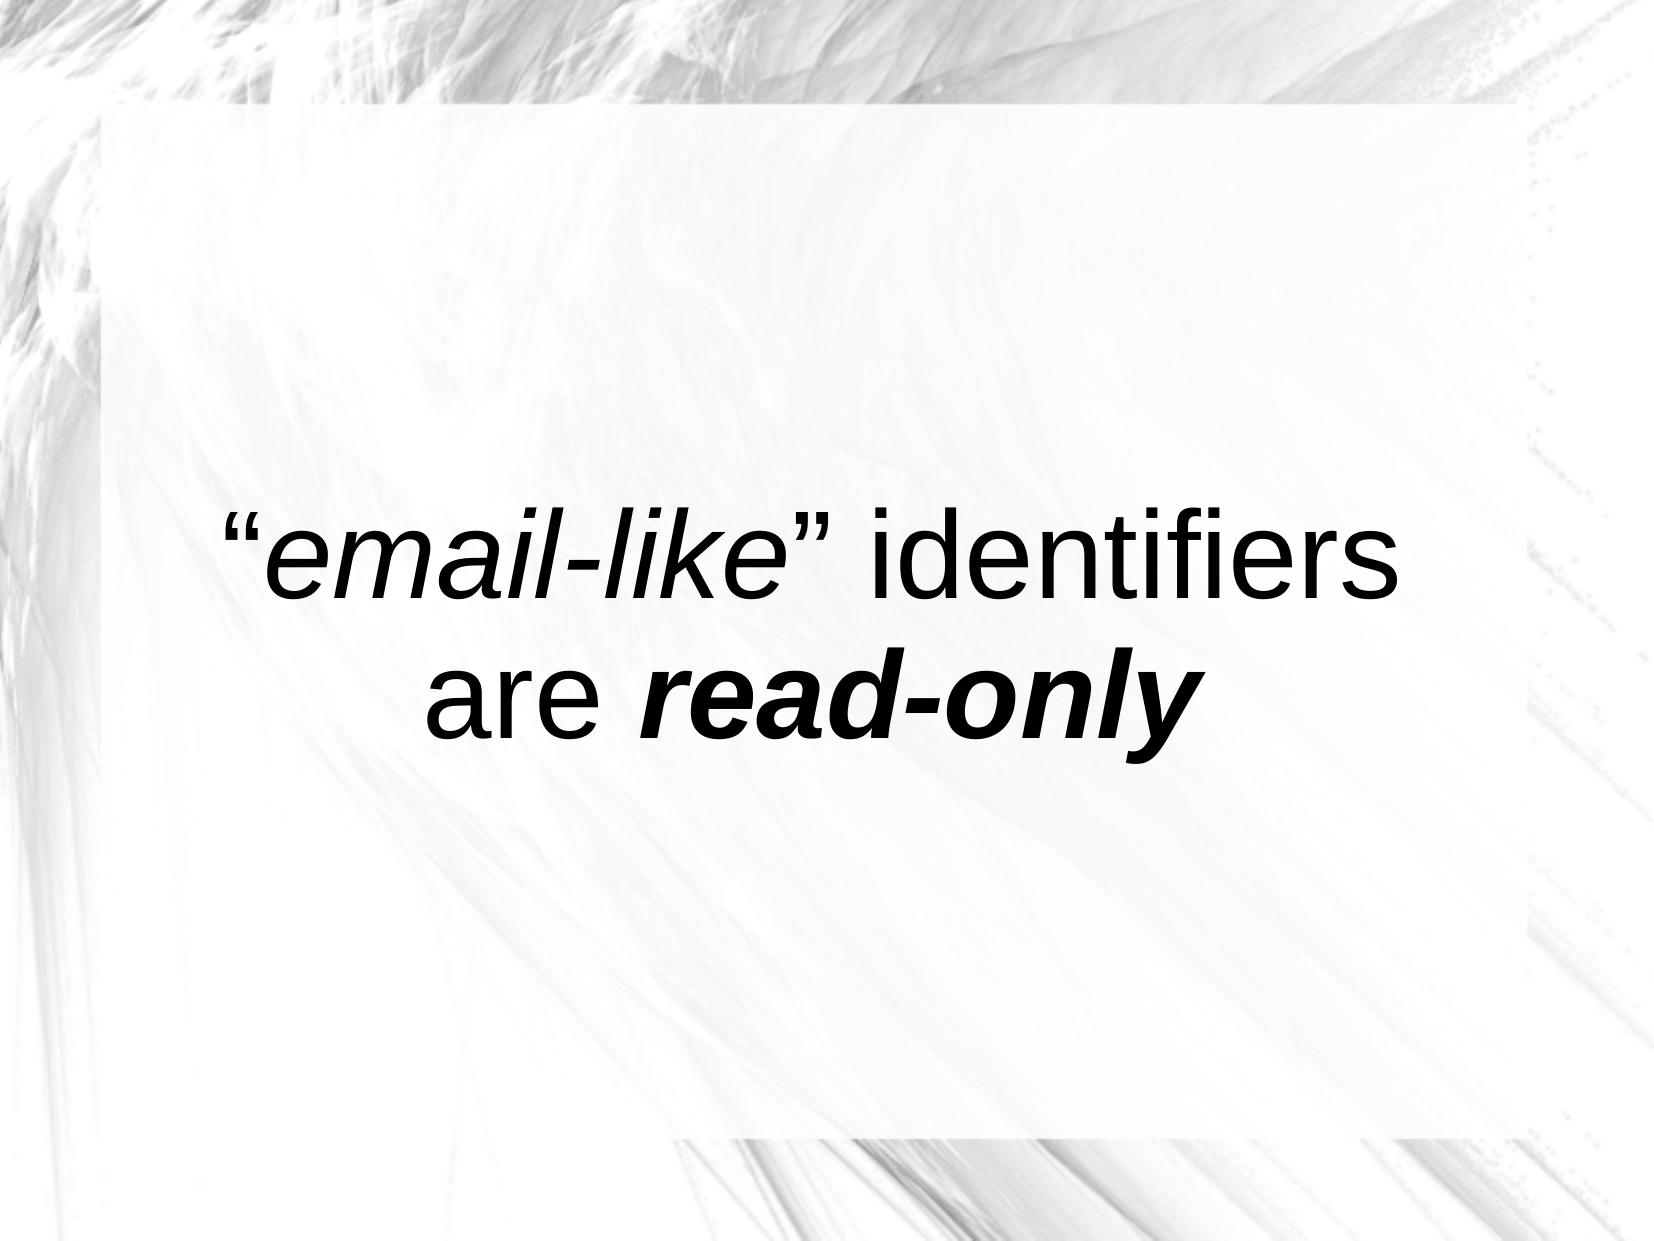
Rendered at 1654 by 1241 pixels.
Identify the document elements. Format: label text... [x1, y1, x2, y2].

subtitle “email-like” identifiers are read-only [118, 112, 1506, 1139]
picture [0, 0, 1654, 1241]
